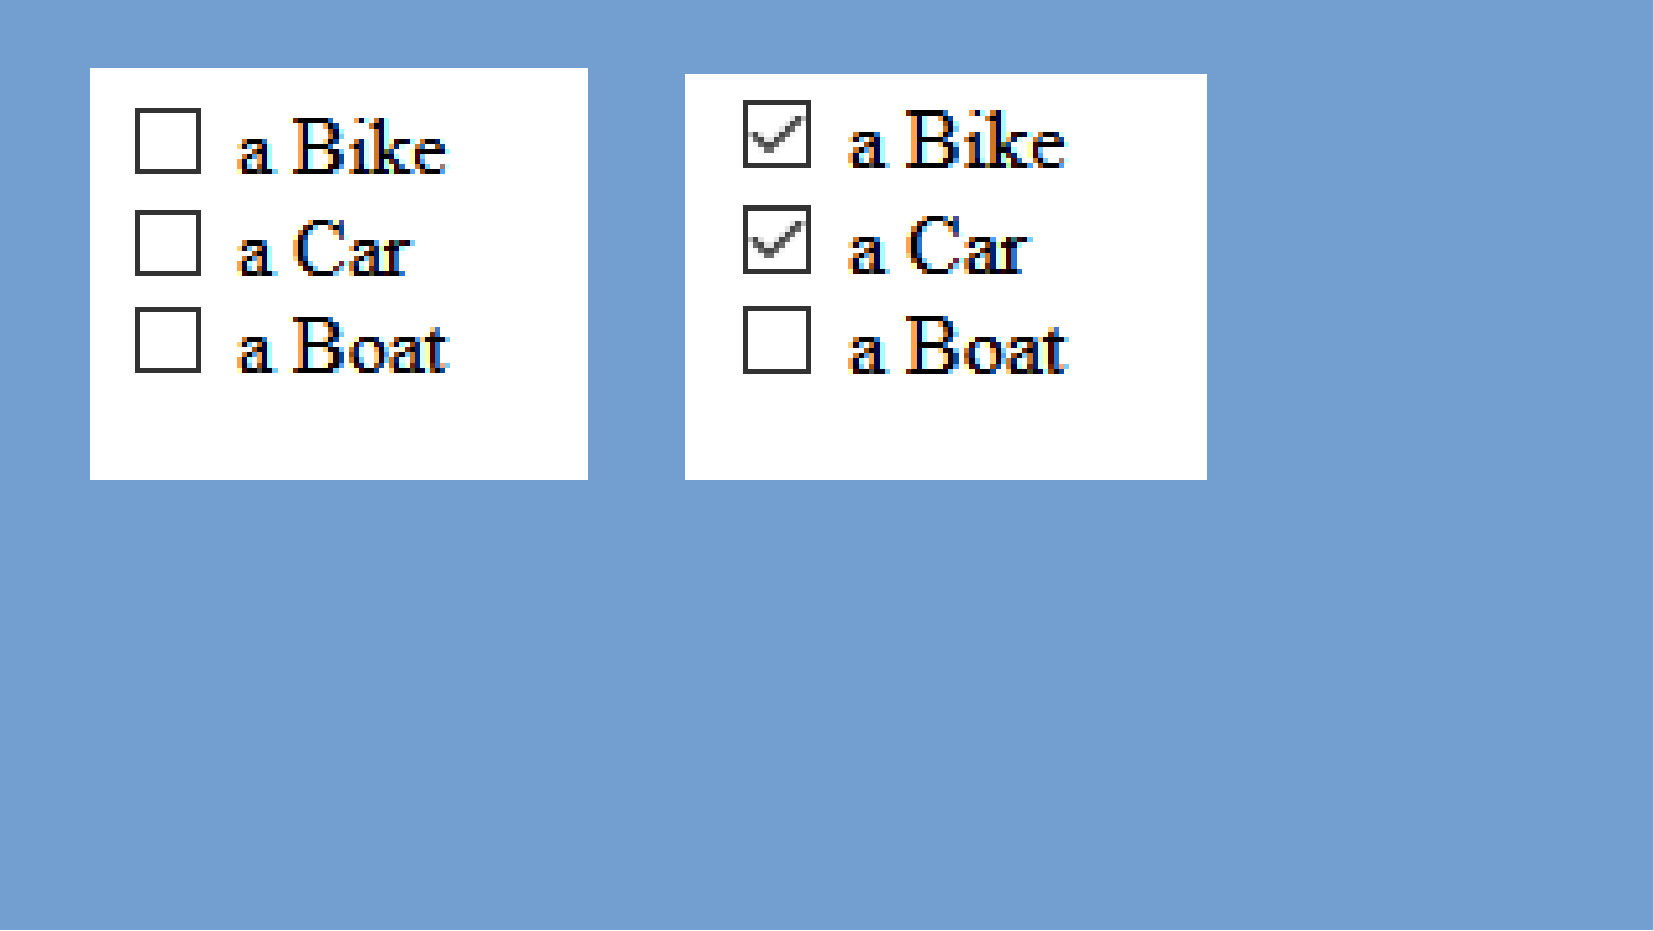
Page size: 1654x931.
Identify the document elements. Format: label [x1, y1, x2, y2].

picture [90, 68, 588, 481]
picture [685, 74, 1207, 481]
